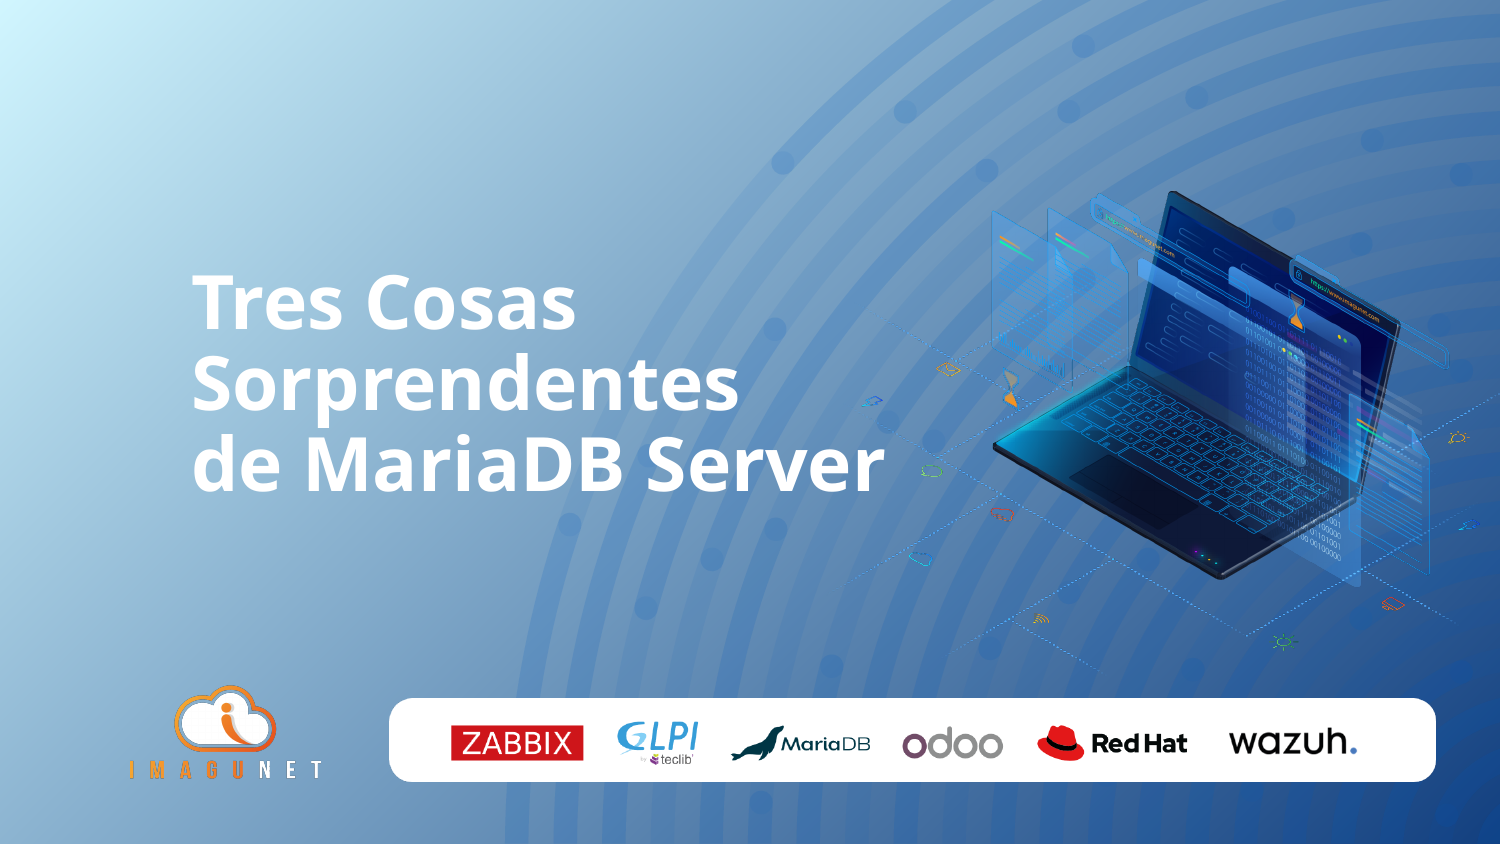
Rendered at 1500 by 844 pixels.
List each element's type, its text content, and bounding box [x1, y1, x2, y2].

picture [130, 634, 321, 803]
title Tres Cosas Sorprendentes de MariaDB Server [191, 262, 1366, 508]
picture [806, 180, 1500, 682]
picture [389, 698, 1436, 782]
